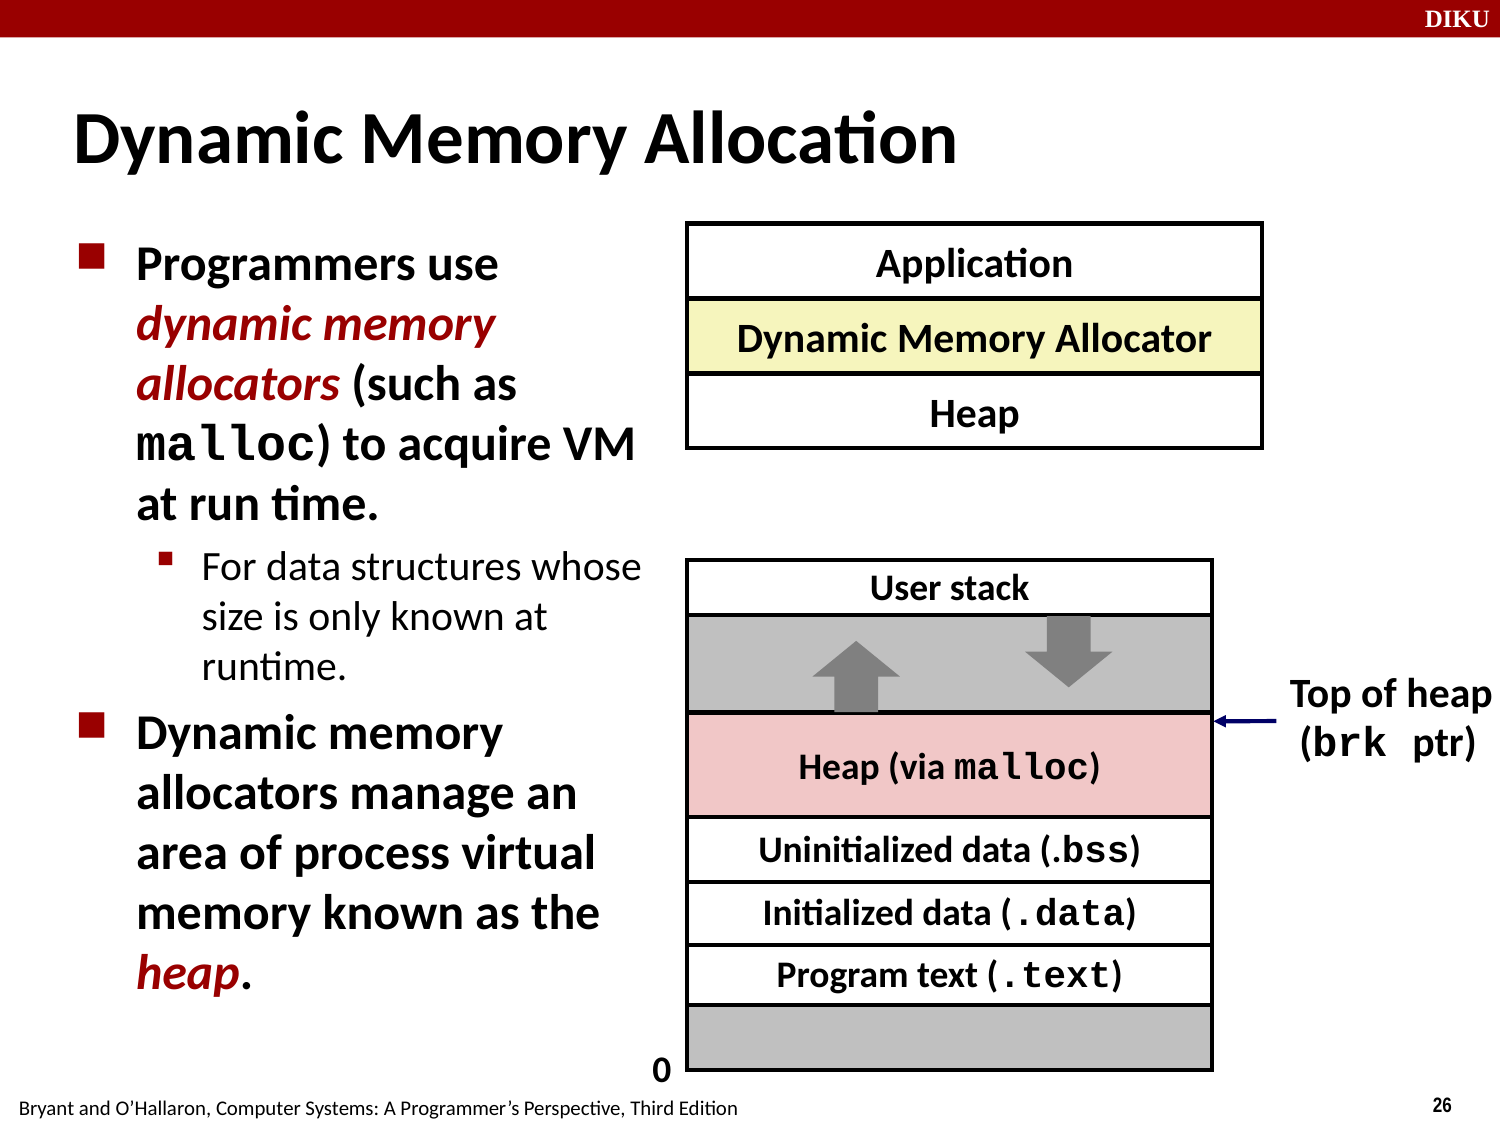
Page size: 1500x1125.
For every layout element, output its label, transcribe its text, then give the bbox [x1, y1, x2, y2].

text_box Dynamic Memory Allocation [58, 71, 1304, 197]
text_box Program text (.text) [687, 945, 1213, 1004]
text_box Dynamic Memory Allocator [687, 298, 1263, 373]
text_box Top of heap (brk ptr) [1275, 660, 1500, 775]
text_box 0 [637, 1039, 687, 1101]
text_box User stack [687, 560, 1213, 615]
text_box Heap [687, 373, 1263, 449]
text_box Application [687, 223, 1263, 298]
text_box Programmers use dynamic memory allocators (such as malloc) to acquire VM at run time. For data structures whose size is only known at runtime. Dynamic memory allocators manage an area of process virtual memory known as the heap. [65, 223, 687, 1039]
text_box Uninitialized data (.bss) [687, 817, 1213, 883]
text_box [687, 615, 1213, 713]
text_box [687, 1004, 1213, 1070]
text_box Heap (via malloc) [687, 712, 1213, 817]
text_box Initialized data (.data) [687, 883, 1213, 945]
